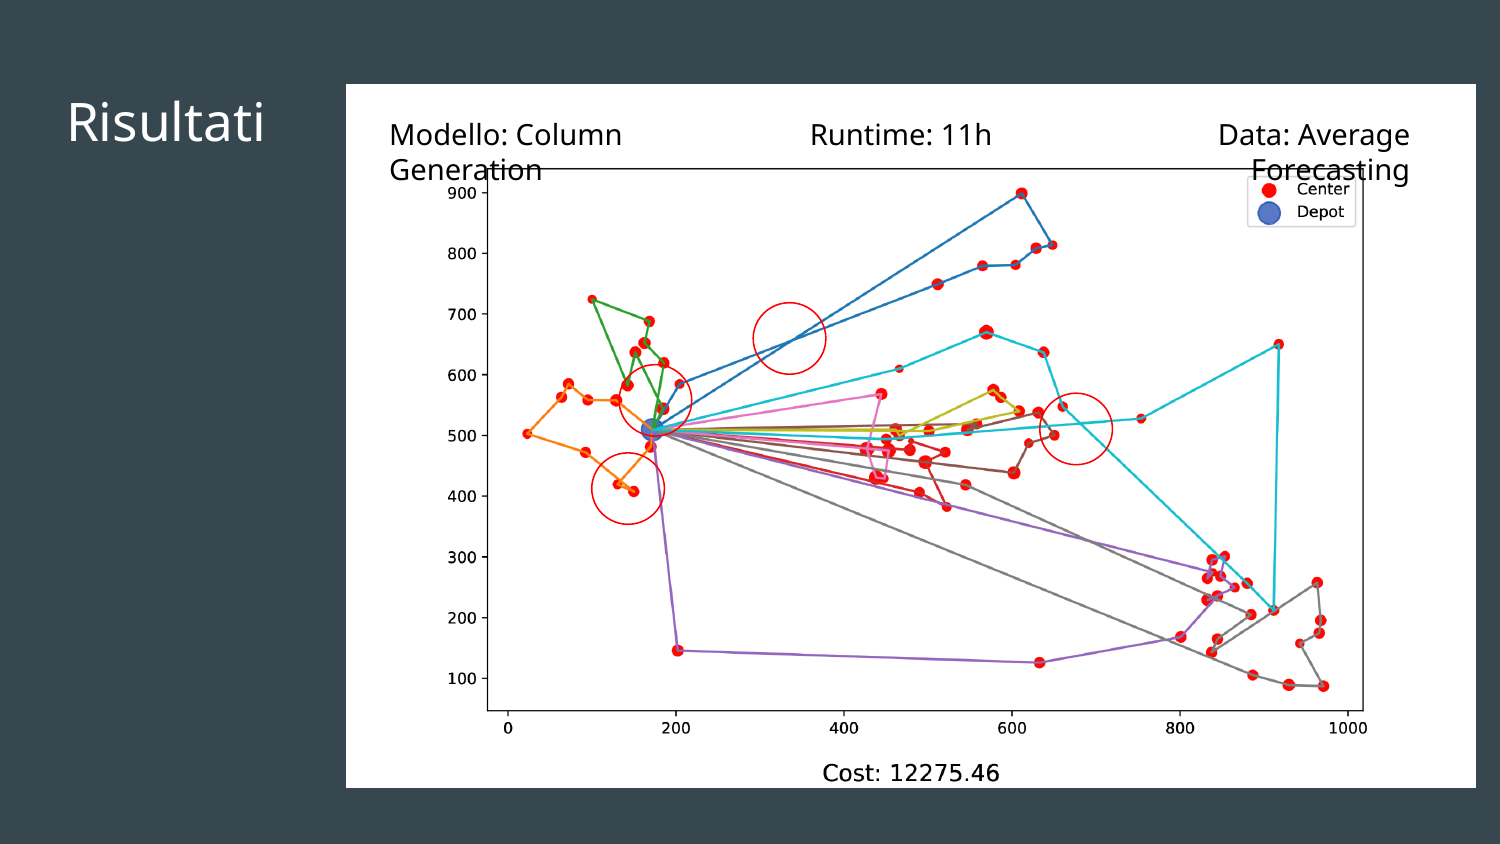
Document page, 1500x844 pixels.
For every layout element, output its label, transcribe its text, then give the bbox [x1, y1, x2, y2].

title Risultati [51, 72, 1449, 167]
text_box Runtime: 11h [776, 101, 1071, 167]
picture [346, 84, 1476, 788]
text_box Data: Average Forecasting [1070, 101, 1426, 202]
text_box Modello: Column Generation [374, 101, 794, 202]
